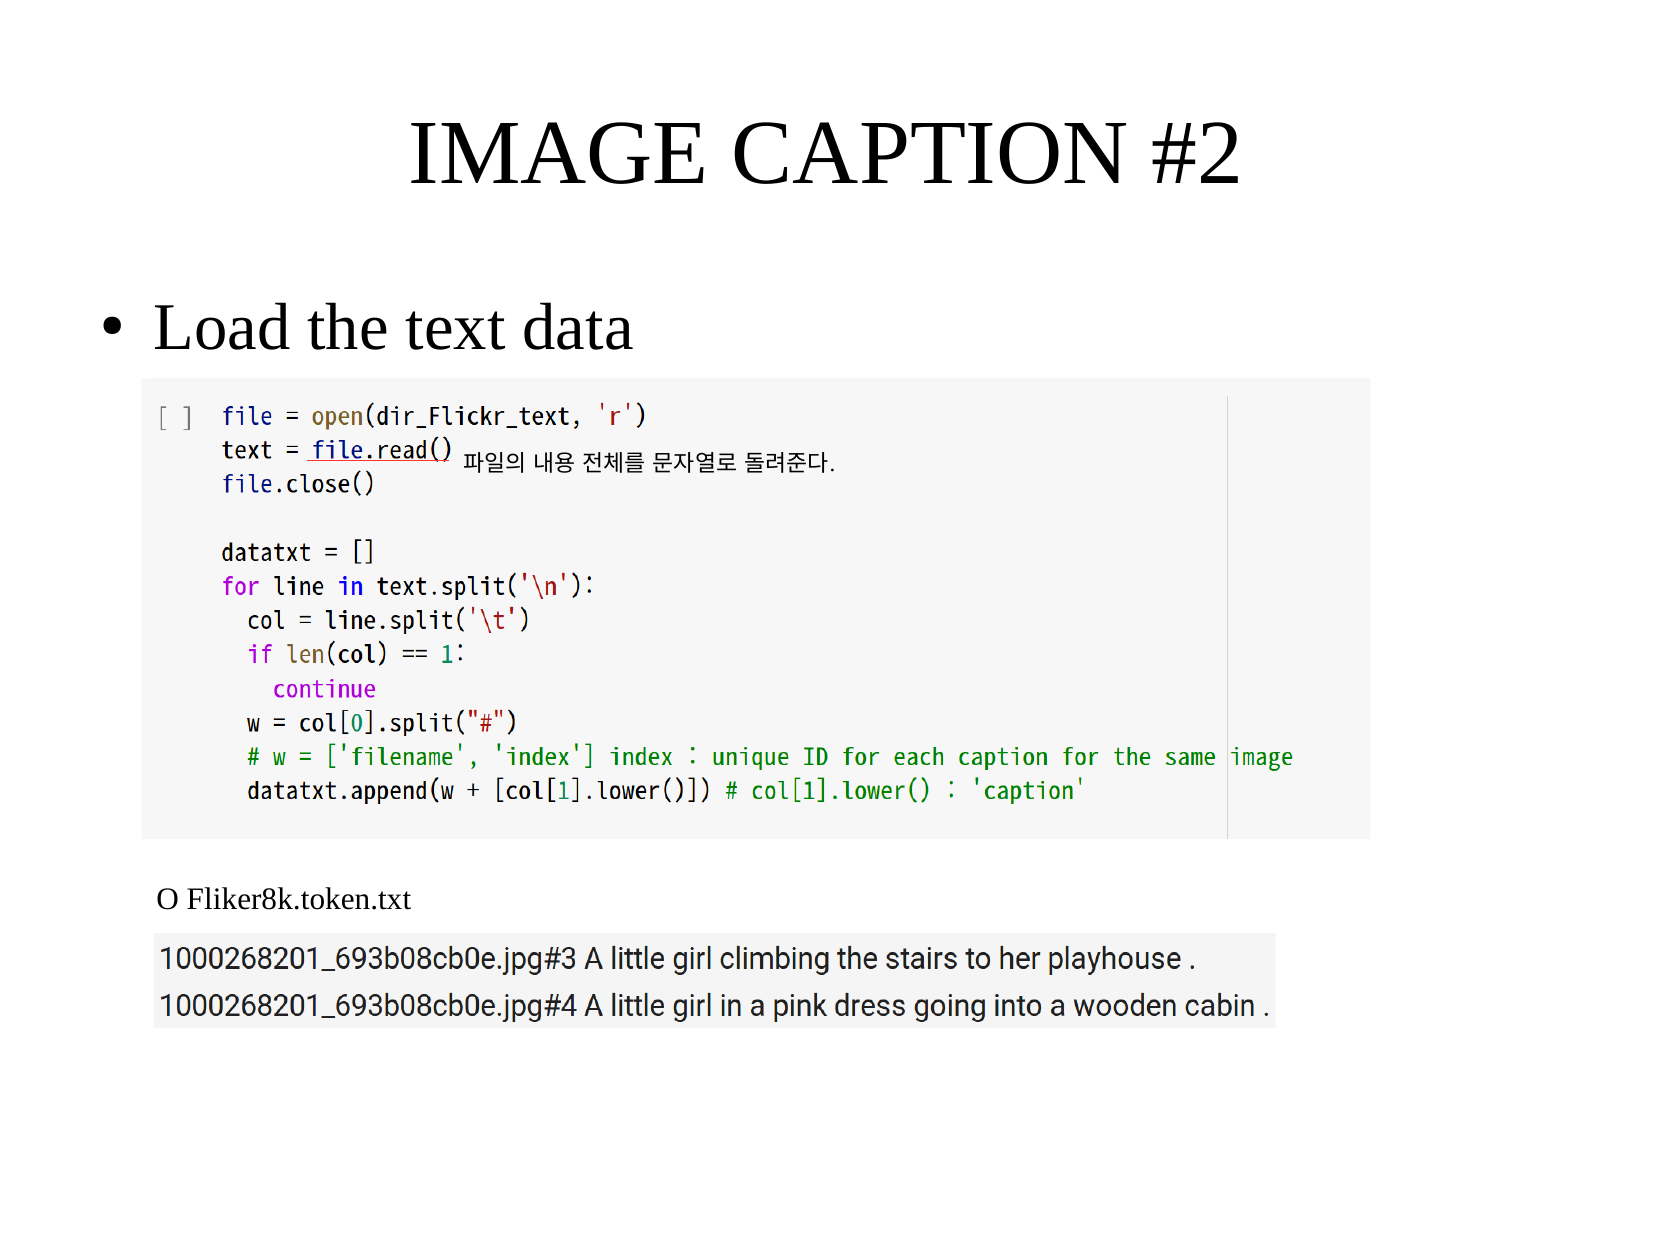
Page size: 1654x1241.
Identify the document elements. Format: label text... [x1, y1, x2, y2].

picture [153, 933, 1276, 1028]
text_box 파일의 내용 전체를 문자열로 돌려준다. [448, 437, 1158, 511]
title IMAGE CAPTION #2 [82, 49, 1571, 257]
picture [141, 378, 1371, 839]
text_box O Fliker8k.token.txt [141, 874, 851, 948]
list Load the text data [82, 290, 1571, 1010]
